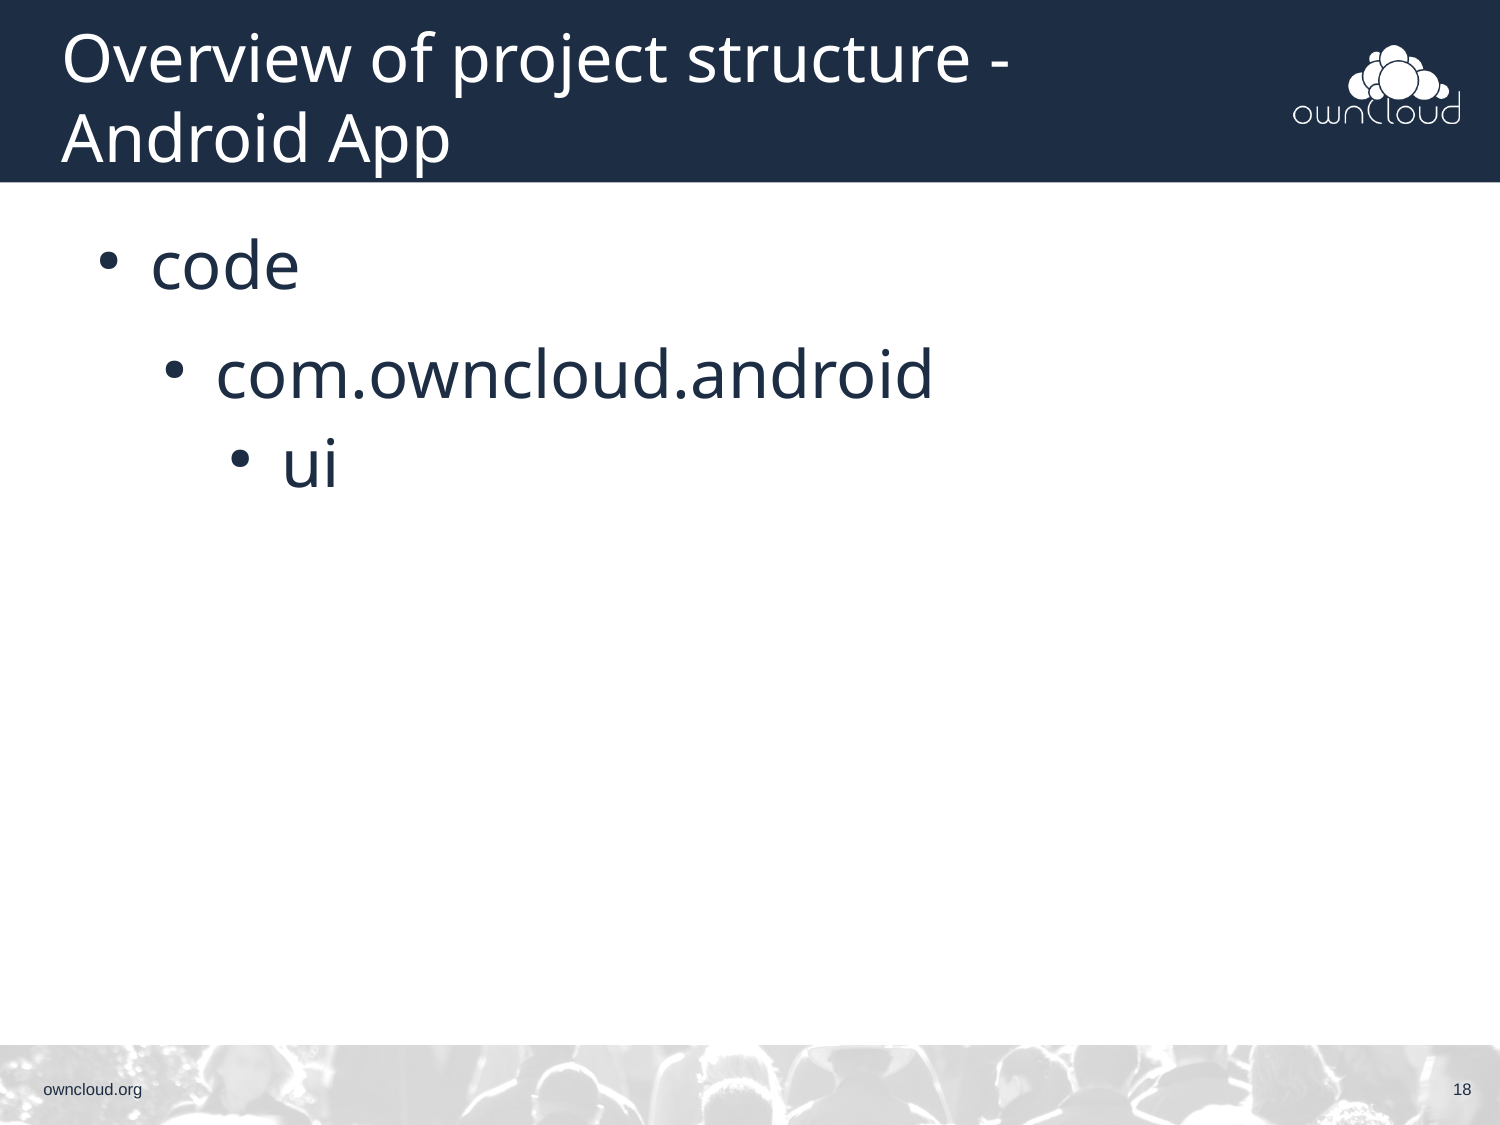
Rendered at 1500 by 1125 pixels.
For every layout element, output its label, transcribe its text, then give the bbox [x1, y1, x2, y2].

title Overview of project structure - Android App [46, 5, 1258, 187]
picture [1293, 45, 1460, 124]
picture [0, 1045, 1500, 1125]
list code com.owncloud.android ui [46, 214, 1406, 1004]
